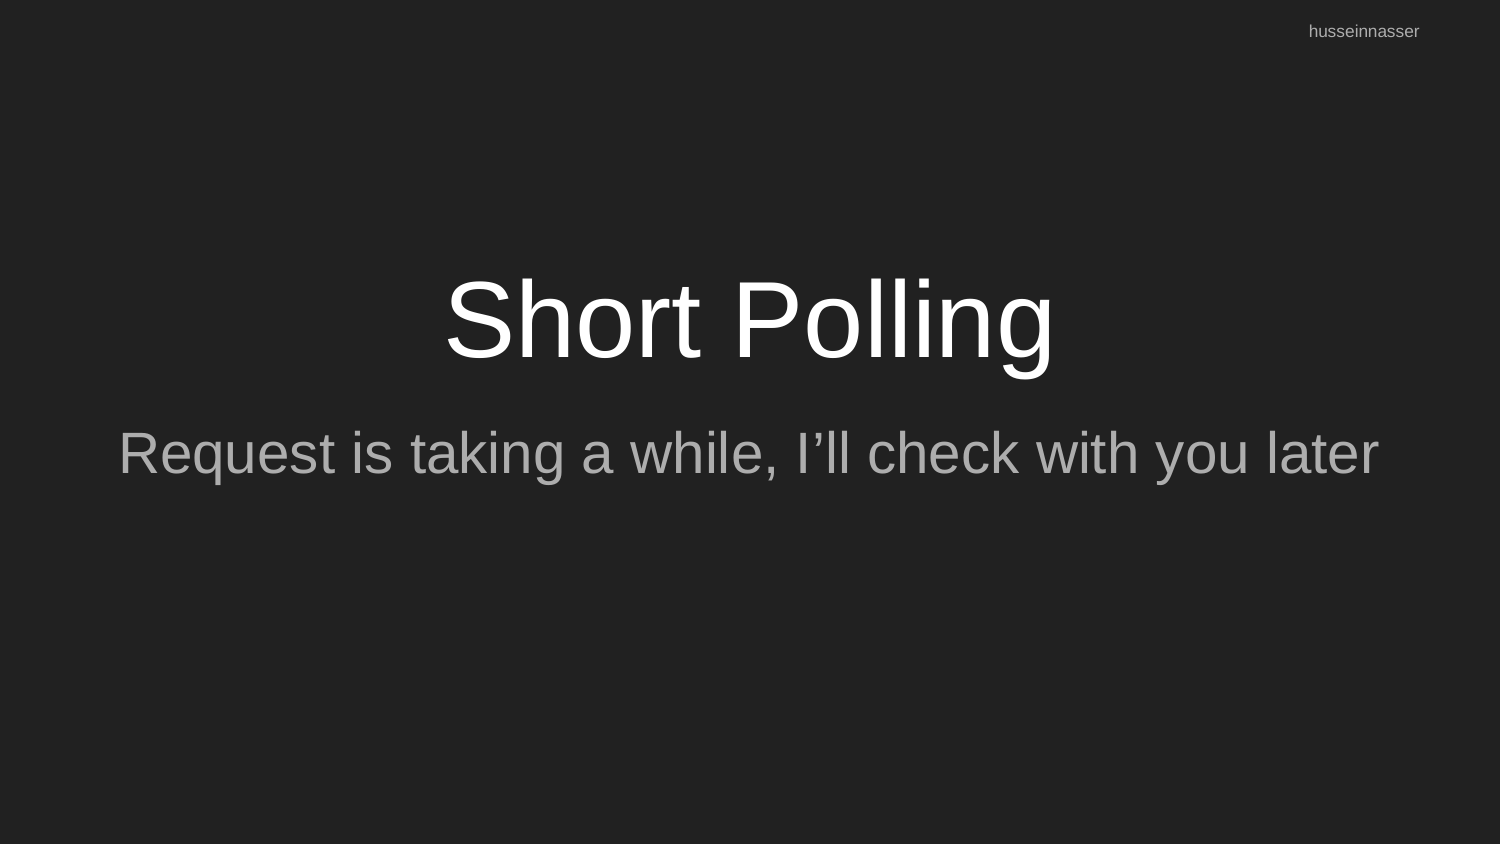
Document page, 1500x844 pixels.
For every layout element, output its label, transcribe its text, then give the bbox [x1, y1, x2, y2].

subtitle husseinnasser [1236, 11, 1492, 53]
subtitle Request is taking a while, I’ll check with you later [51, 400, 1449, 531]
title Short Polling [51, 57, 1449, 395]
